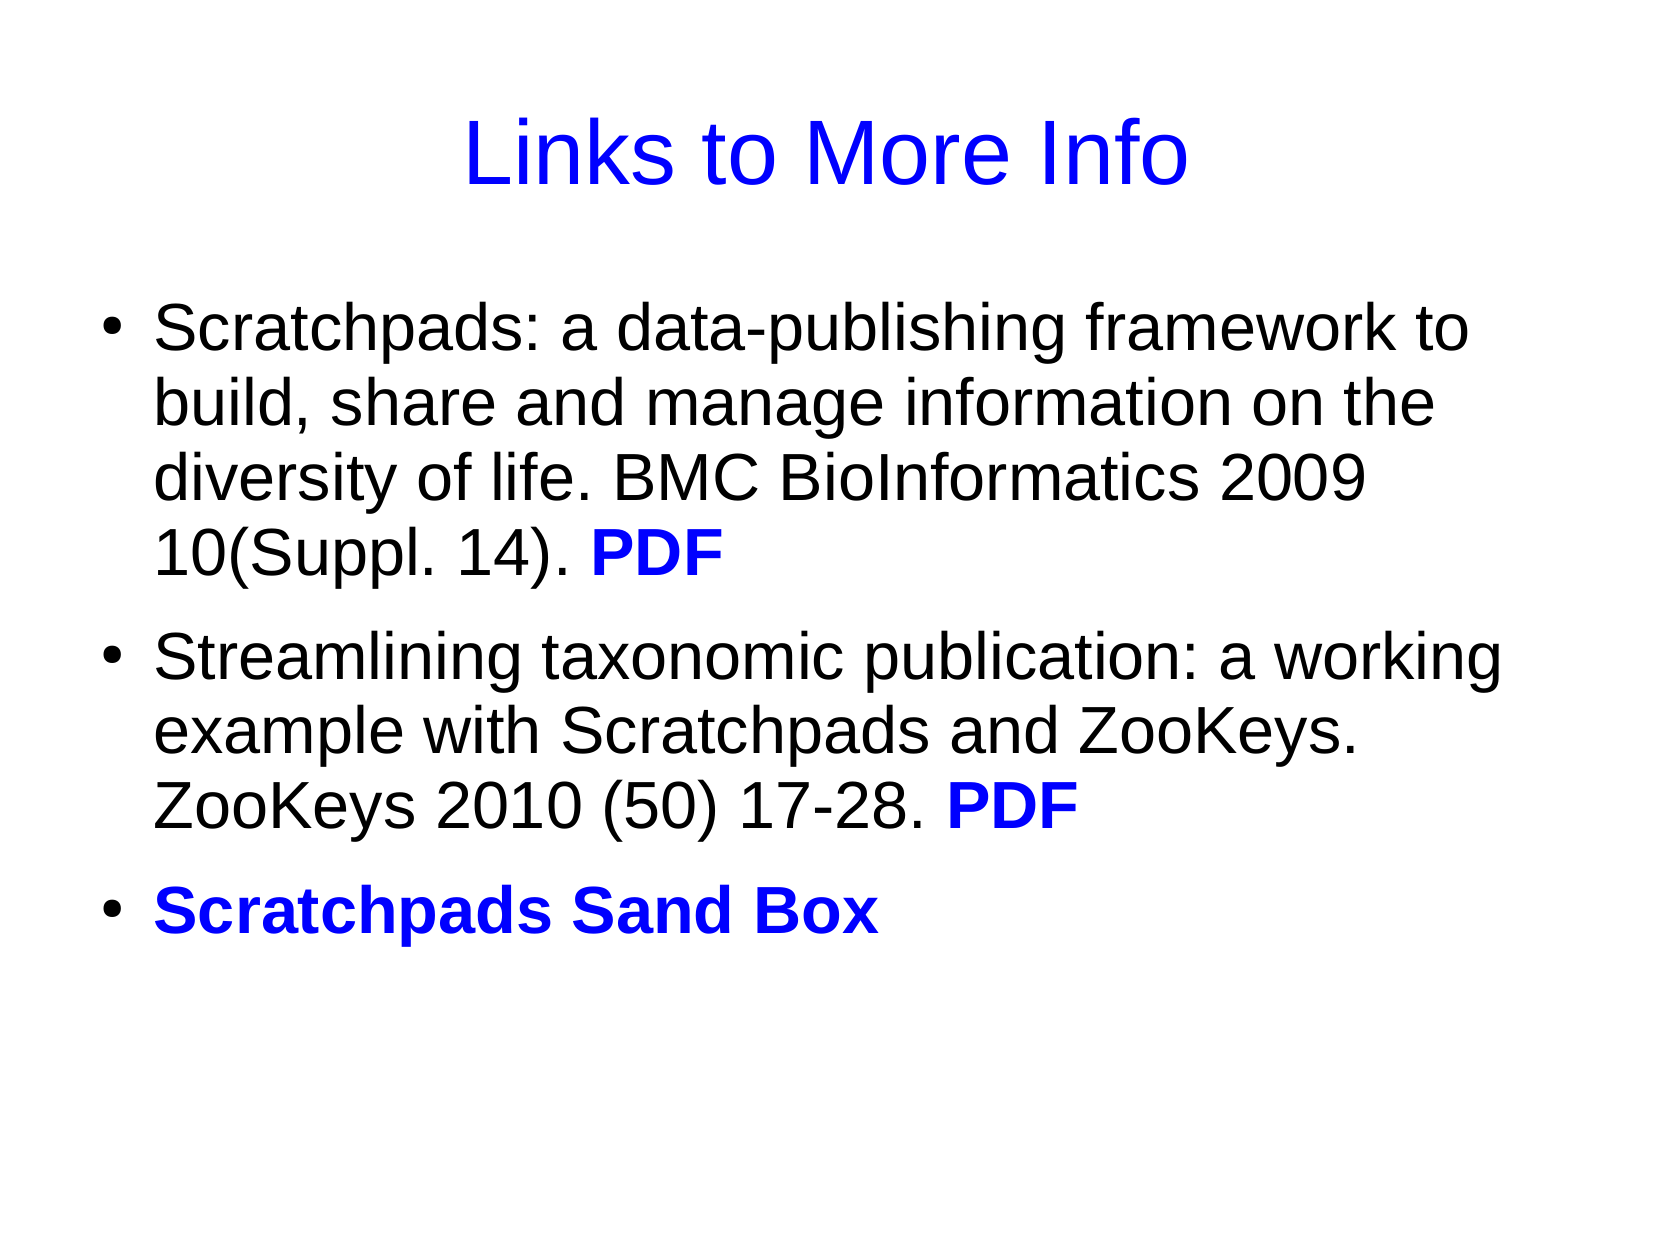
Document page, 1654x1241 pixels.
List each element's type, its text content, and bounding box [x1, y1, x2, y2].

list Scratchpads: a data-publishing framework to build, share and manage information on the diversity of life. BMC BioInformatics 2009 10(Suppl. 14). PDF Streamlining taxonomic publication: a working example with Scratchpads and ZooKeys. ZooKeys 2010 (50) 17-28. PDF Scratchpads Sand Box [82, 290, 1571, 1094]
title Links to More Info [82, 56, 1571, 250]
